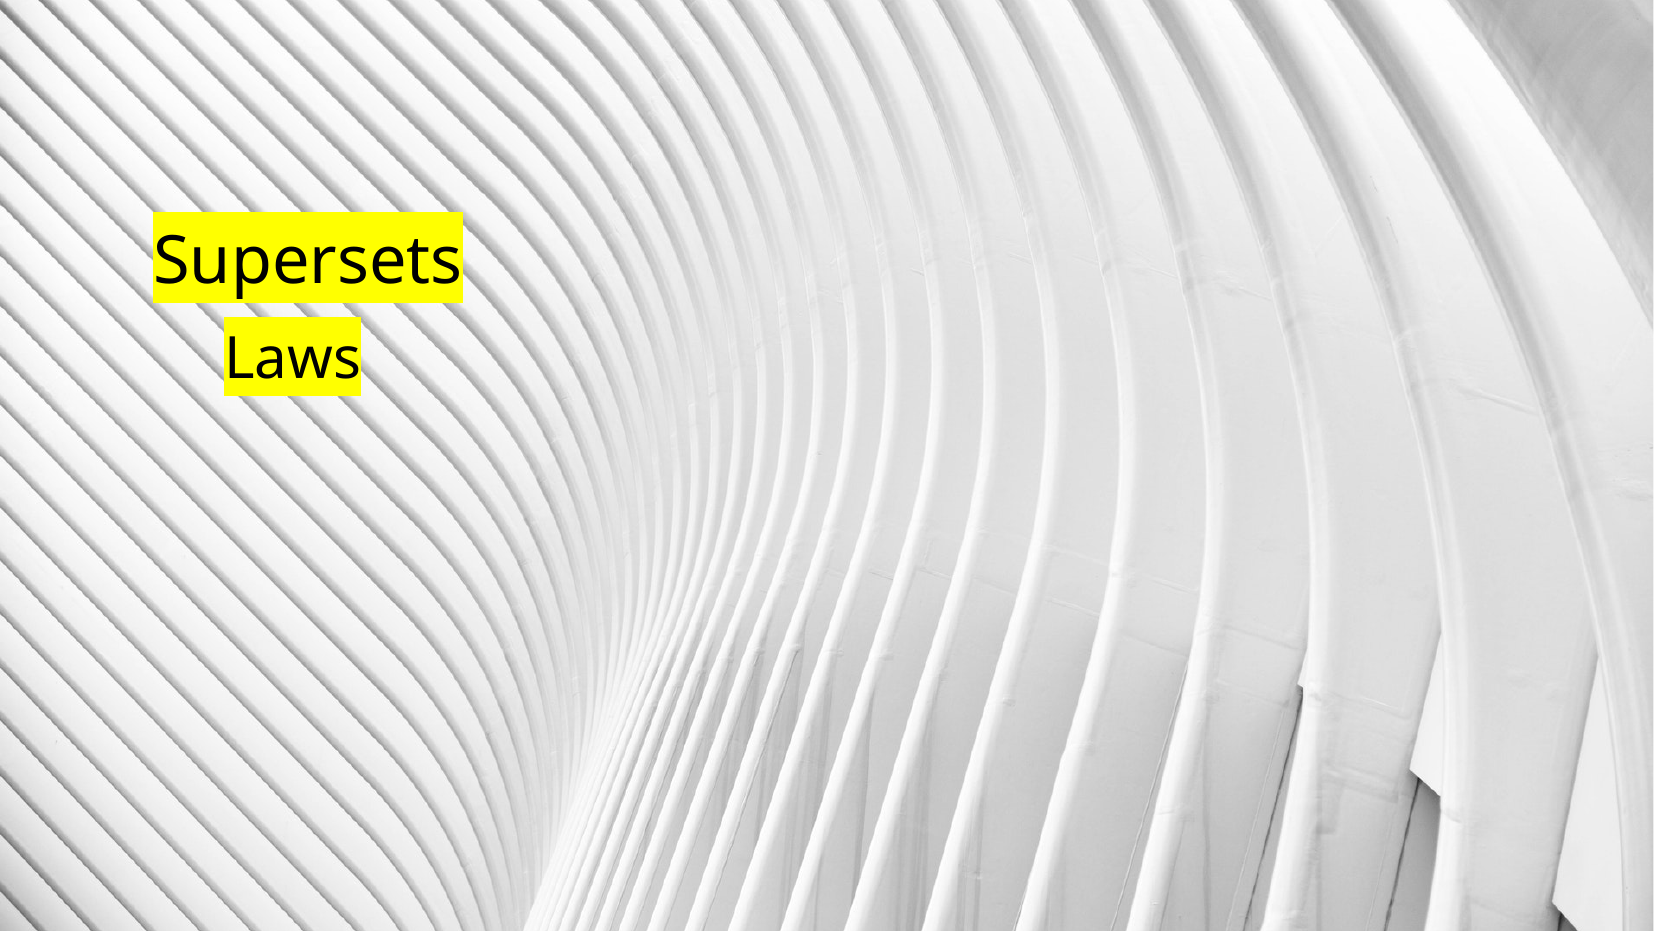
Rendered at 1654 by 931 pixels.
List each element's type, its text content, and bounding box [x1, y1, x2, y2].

list Supersets Laws [82, 217, 1571, 839]
picture [0, 0, 1654, 931]
